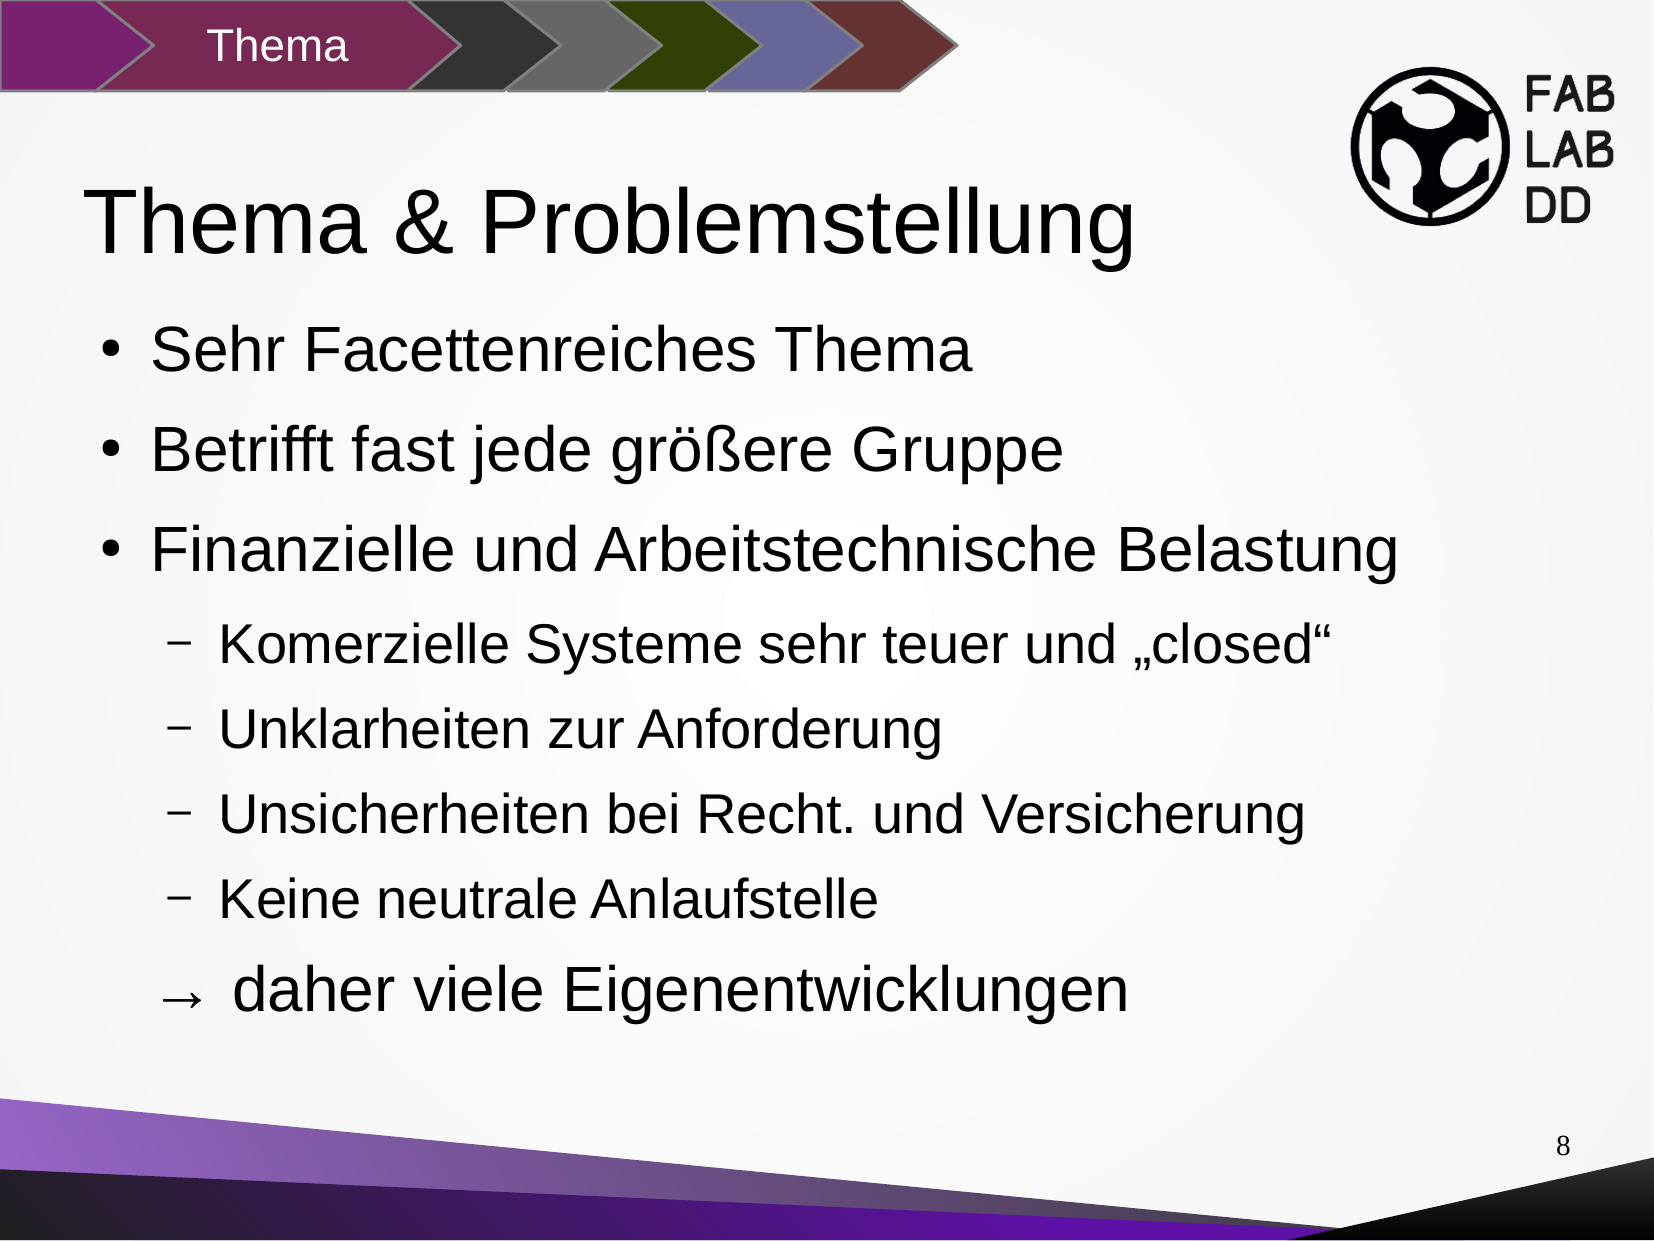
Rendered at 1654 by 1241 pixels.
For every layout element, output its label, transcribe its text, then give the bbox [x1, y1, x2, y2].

picture [1324, 36, 1642, 257]
text_box [409, 0, 958, 91]
text_box Thema [98, 0, 461, 91]
title Thema & Problemstellung [82, 118, 1300, 313]
text_box [0, 0, 154, 91]
list Sehr Facettenreiches Thema Betrifft fast jede größere Gruppe Finanzielle und Arbeitstechnische Belastung Komerzielle Systeme sehr teuer und „closed“ Unklarheiten zur Anforderung Unsicherheiten bei Recht. und Versicherung Keine neutrale Anlaufstelle → daher viele Eigenentwicklungen [82, 313, 1538, 1034]
